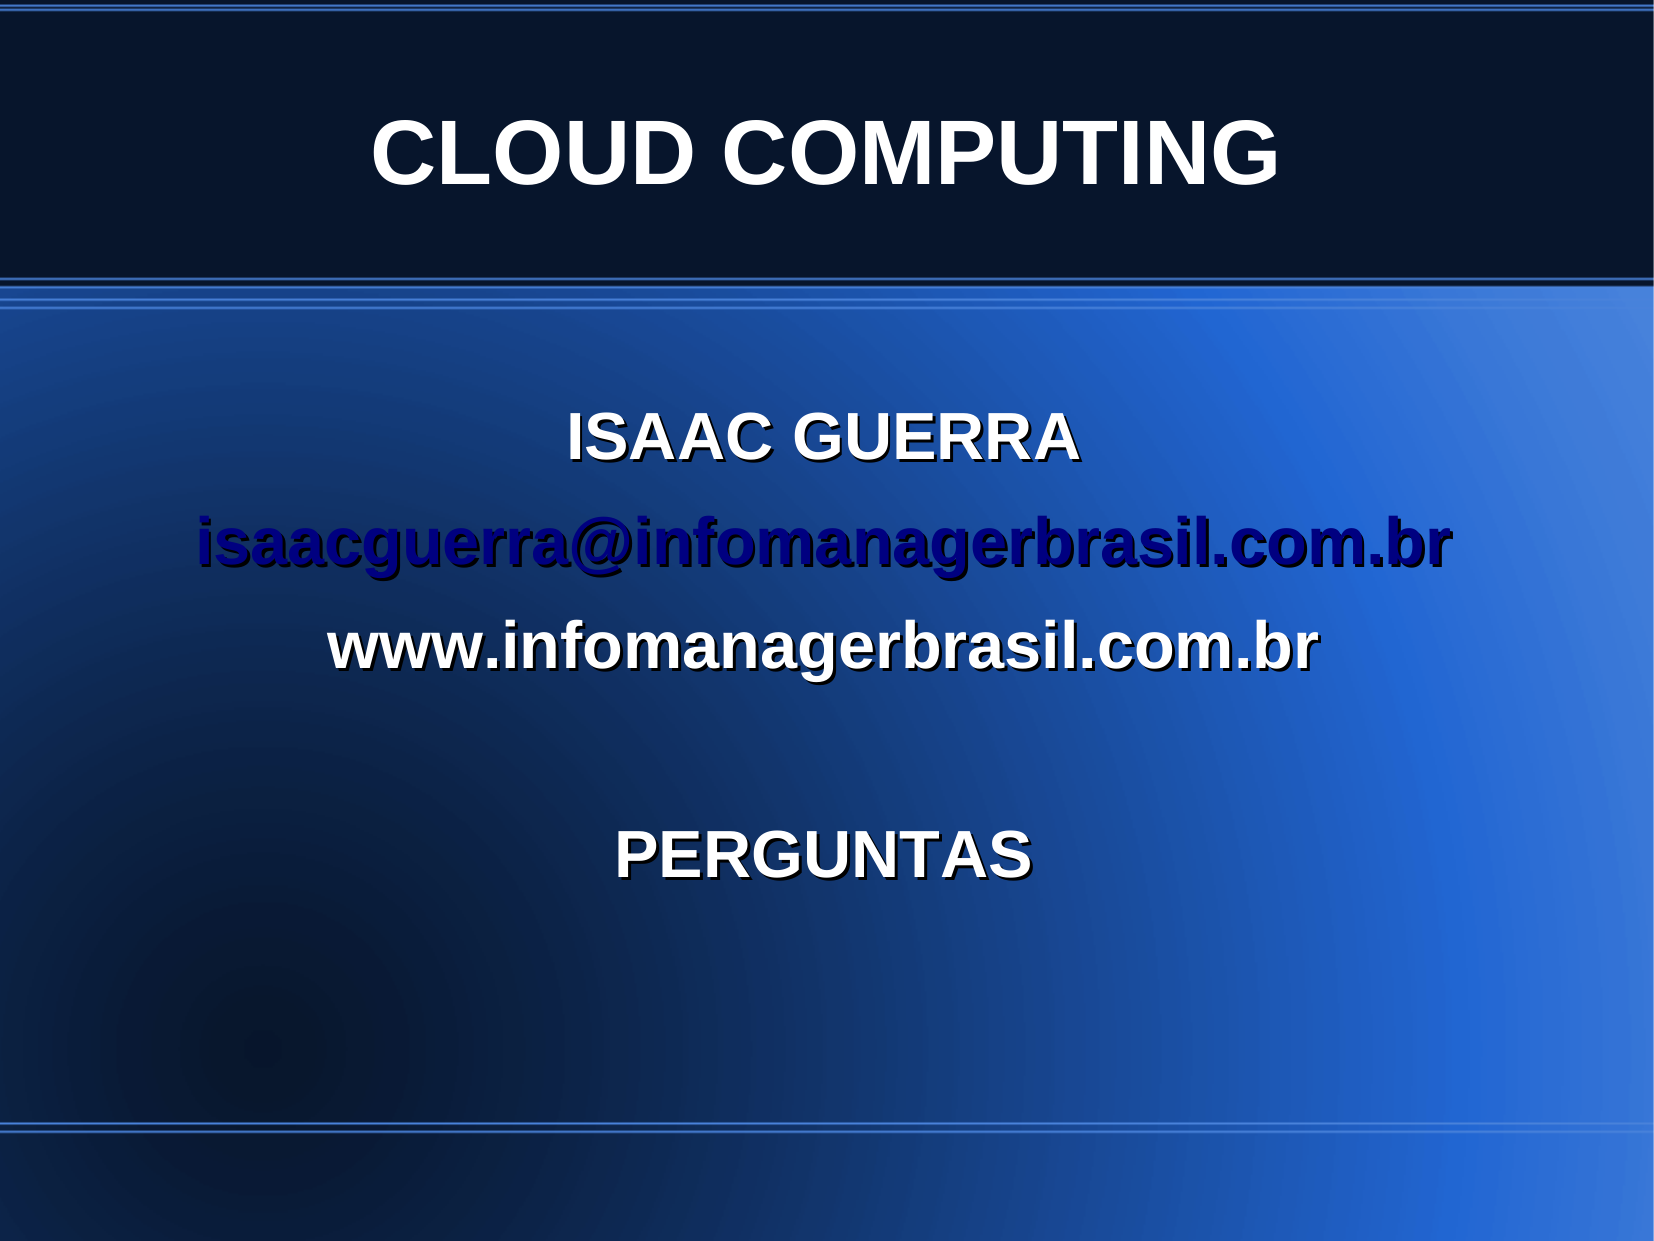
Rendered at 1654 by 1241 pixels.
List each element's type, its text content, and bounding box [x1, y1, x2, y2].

list ISAAC GUERRA isaacguerra@infomanagerbrasil.com.br www.infomanagerbrasil.com.br PERGUNTAS [82, 295, 1565, 1228]
picture [0, 0, 1654, 1241]
title CLOUD COMPUTING [82, 49, 1571, 257]
